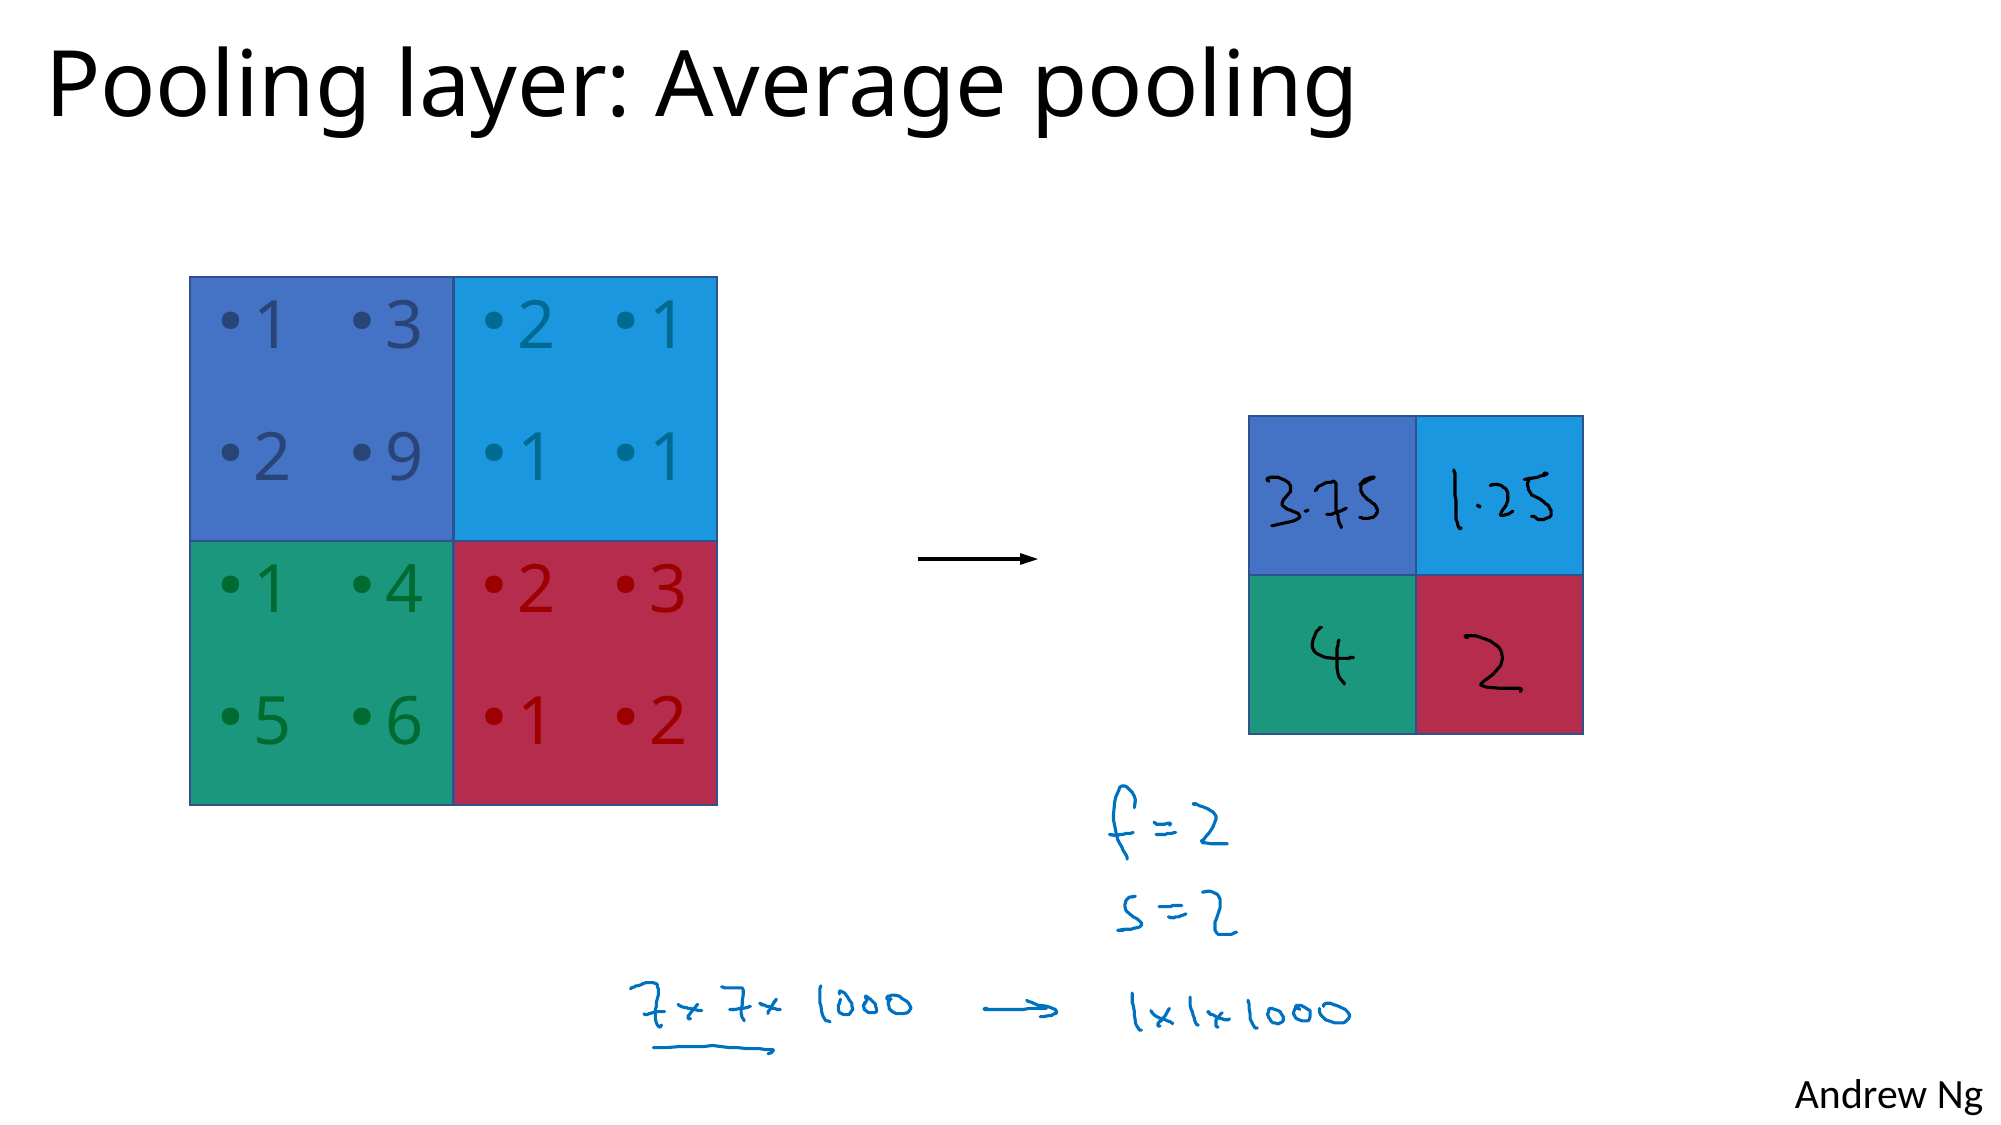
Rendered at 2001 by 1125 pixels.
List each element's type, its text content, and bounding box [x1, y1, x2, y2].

picture [627, 466, 1555, 1058]
text_box [190, 277, 717, 805]
text_box [1249, 416, 1583, 734]
title Pooling layer: Average pooling [30, 29, 1905, 248]
